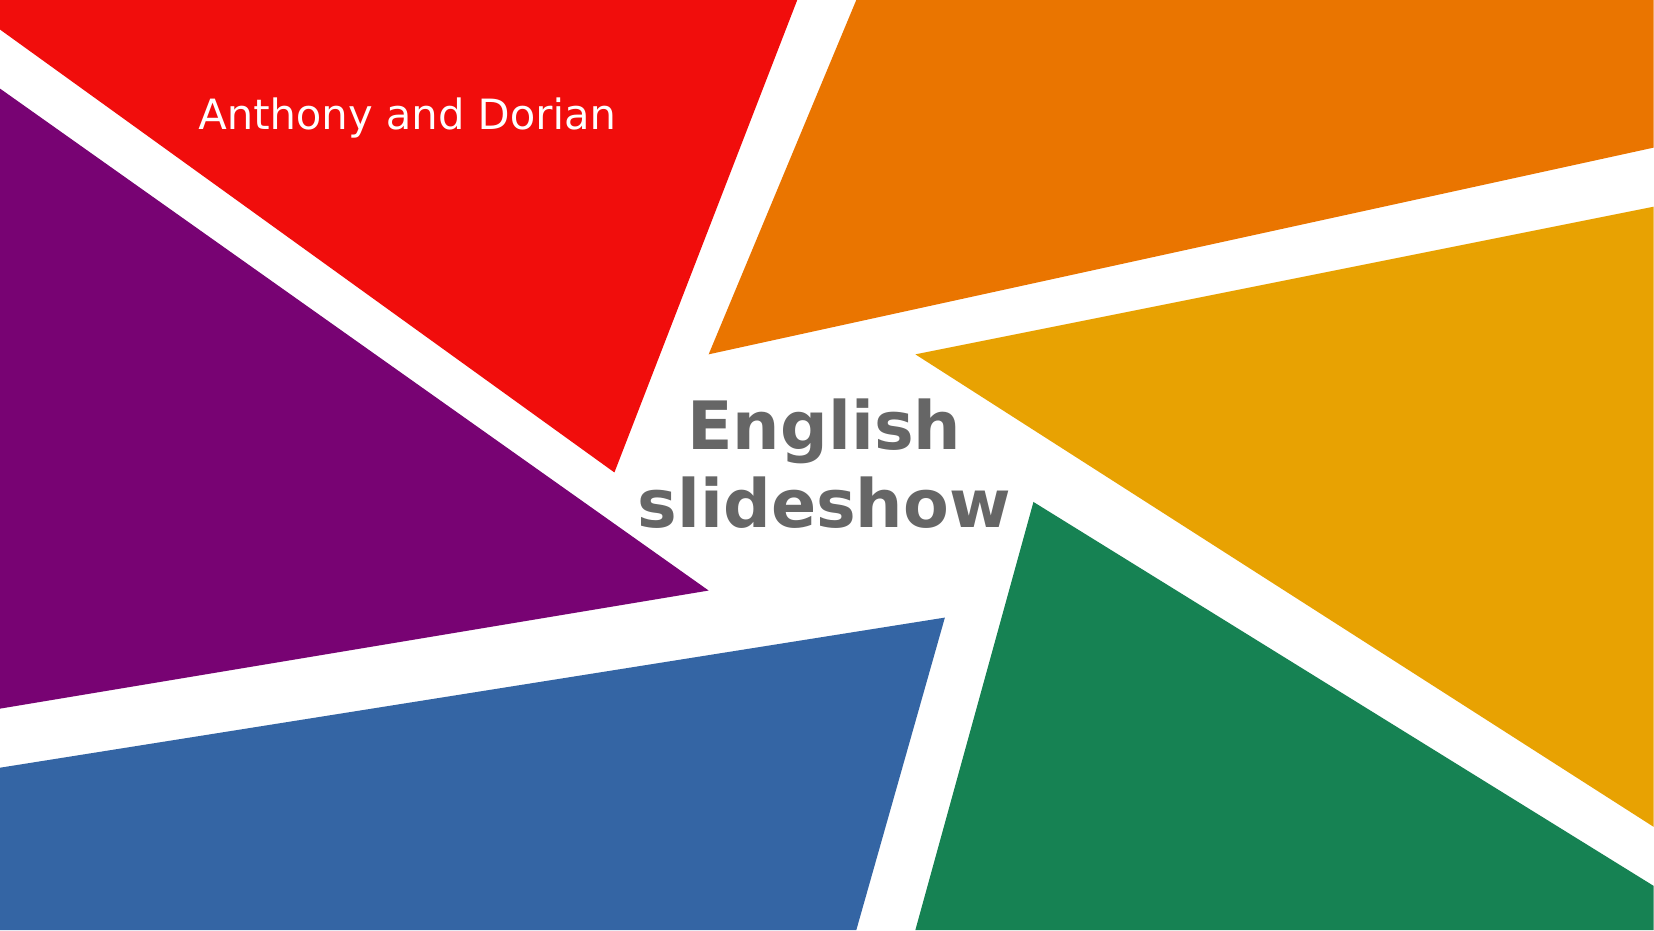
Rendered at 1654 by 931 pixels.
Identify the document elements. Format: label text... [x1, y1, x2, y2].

subtitle English slideshow [614, 313, 1035, 618]
title Anthony and Dorian [82, 37, 746, 193]
